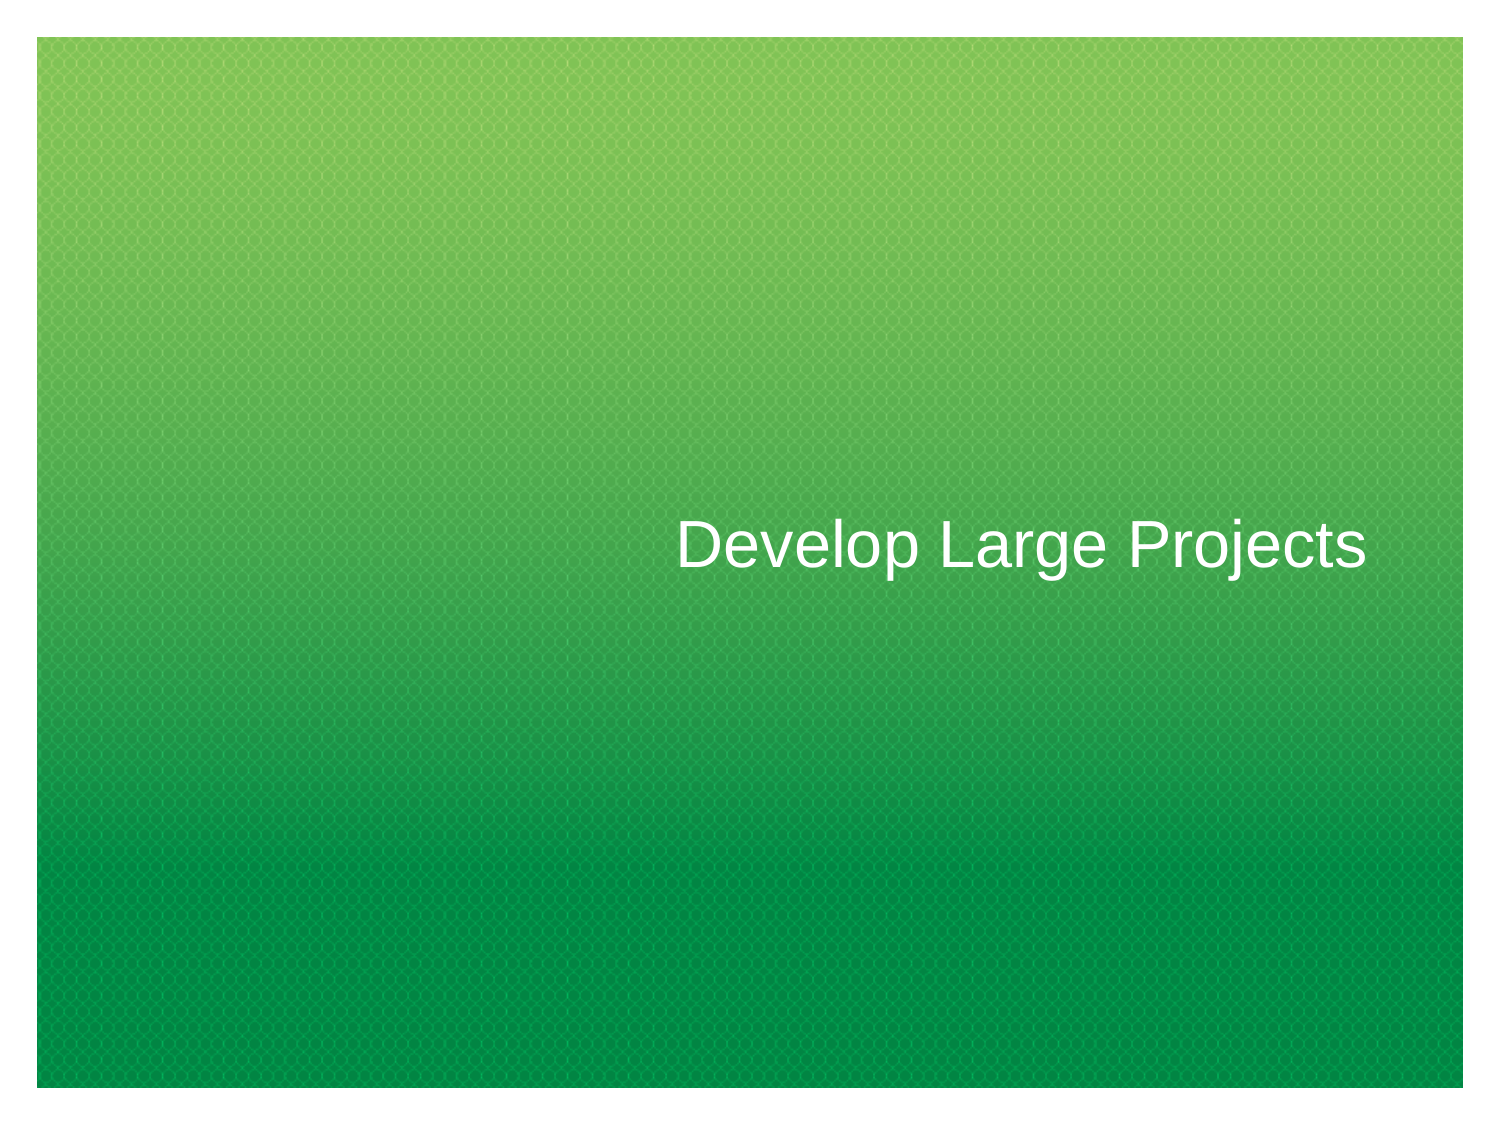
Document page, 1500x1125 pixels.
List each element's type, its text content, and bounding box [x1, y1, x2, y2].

title Develop Large Projects [135, 450, 1369, 638]
picture [37, 37, 1463, 1088]
